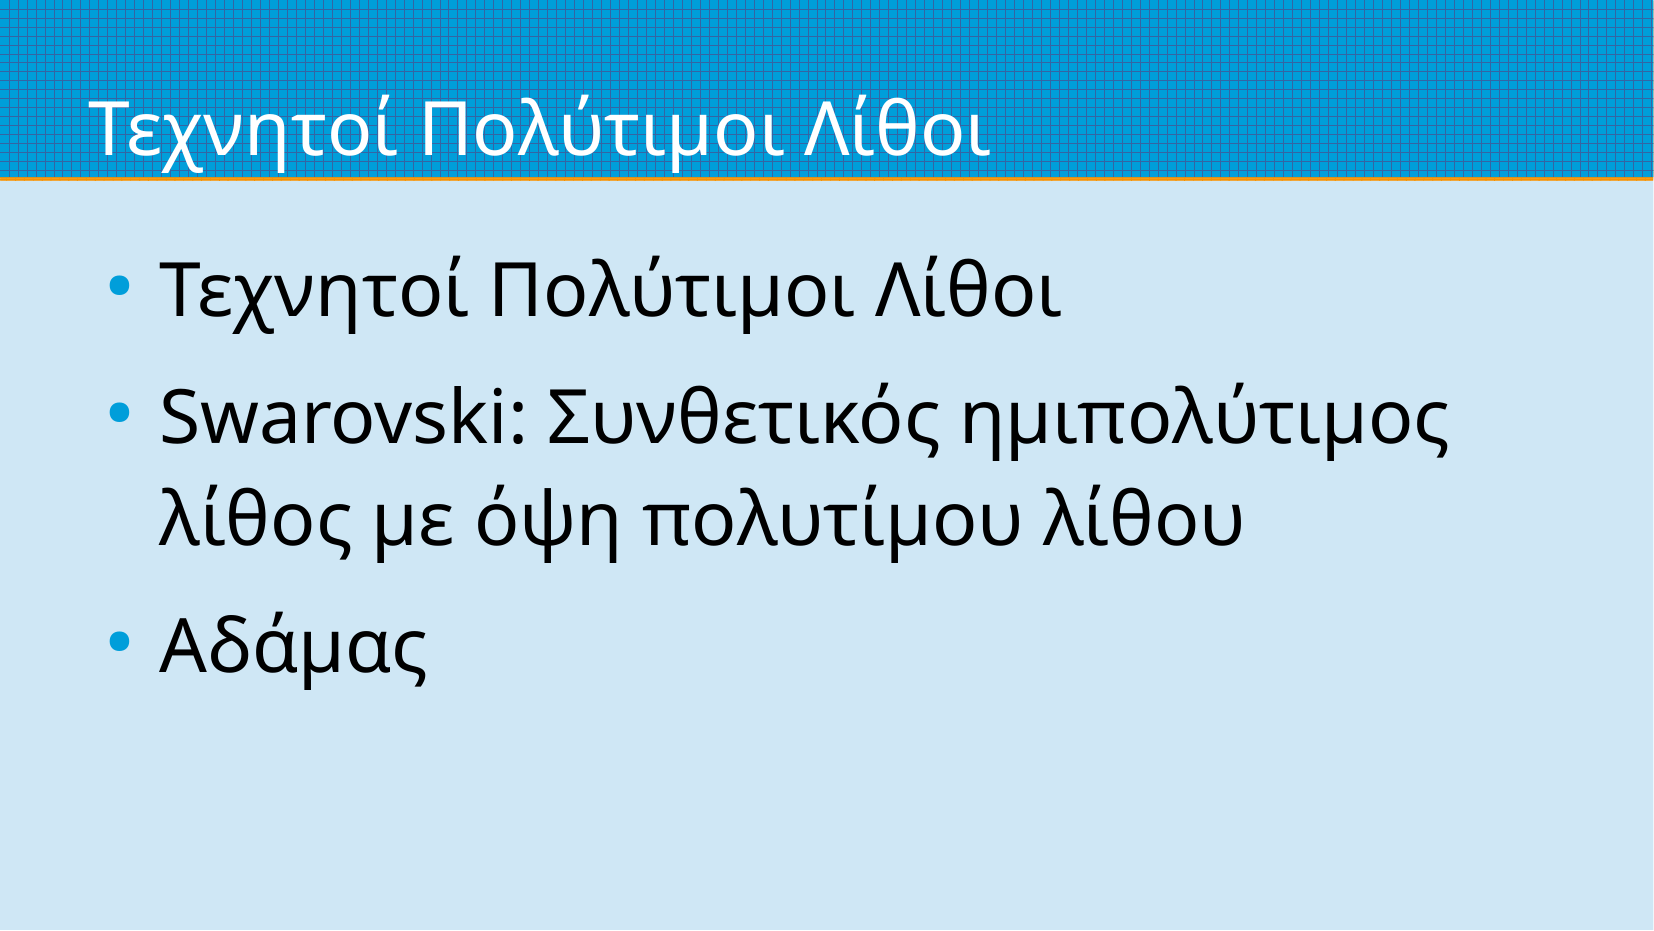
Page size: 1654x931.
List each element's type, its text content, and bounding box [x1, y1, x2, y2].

list Τεχνητοί Πολύτιμοι Λίθοι Swarovski: Συνθετικός ημιπολύτιμος λίθος με όψη πολυτίμου λίθου Αδάμας [88, 236, 1565, 813]
title Τεχνητοί Πολύτιμοι Λίθοι [88, 14, 1565, 178]
